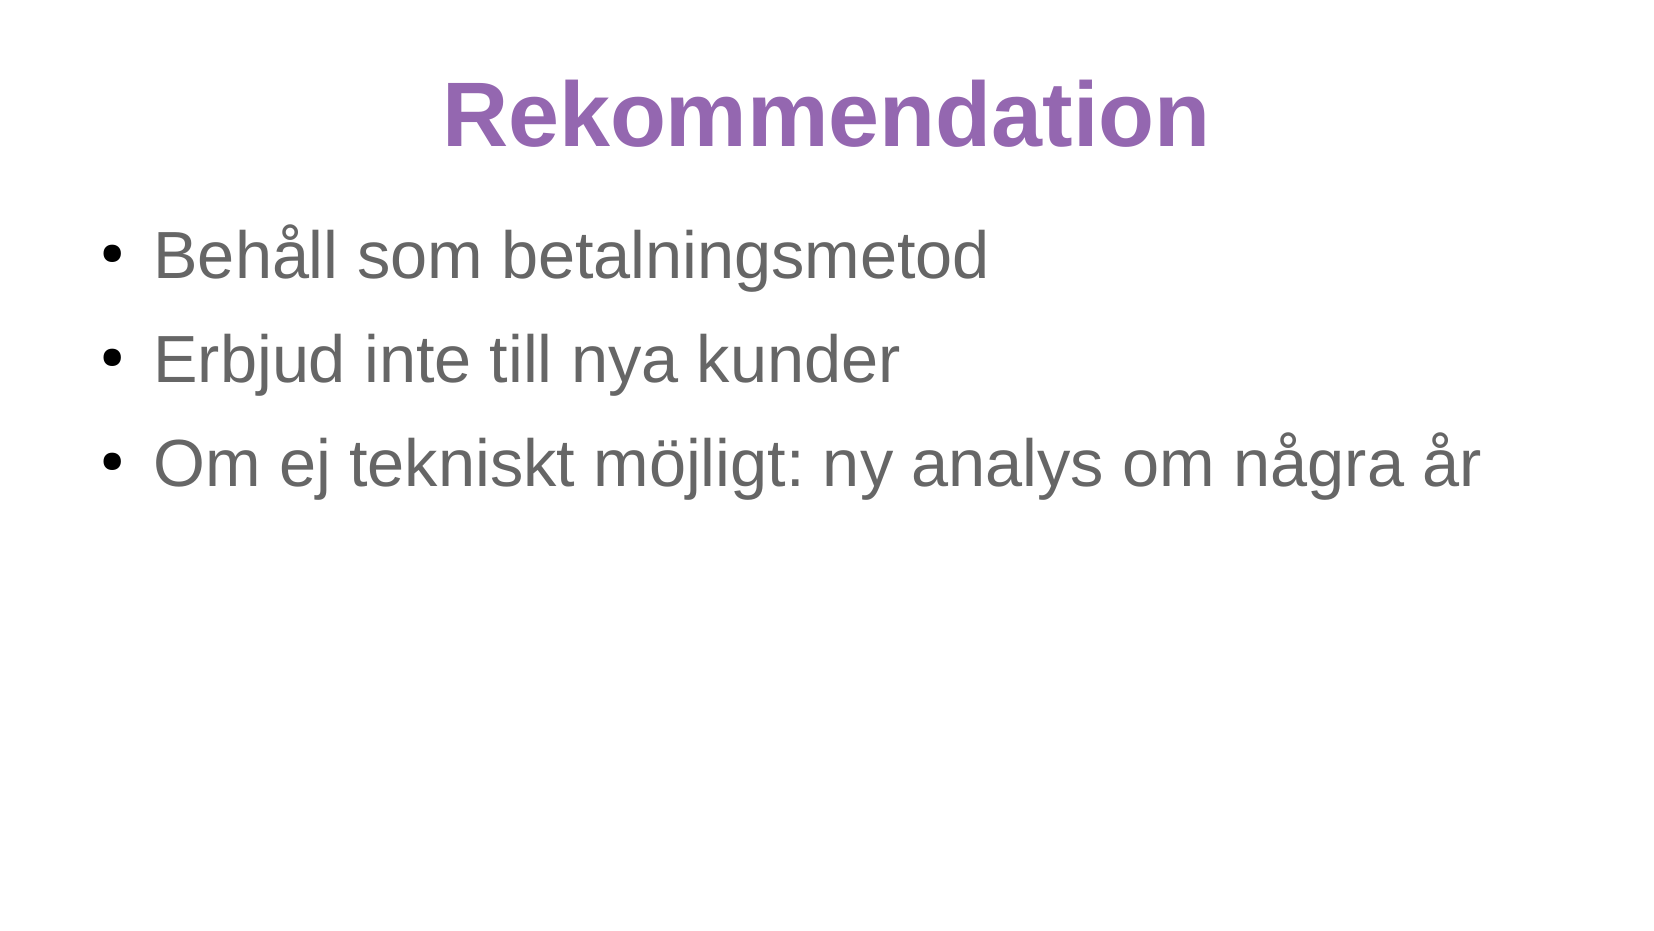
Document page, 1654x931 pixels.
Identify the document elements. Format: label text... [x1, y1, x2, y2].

title Rekommendation [82, 37, 1571, 193]
list Behåll som betalningsmetod Erbjud inte till nya kunder Om ej tekniskt möjligt: ny analys om några år [82, 217, 1571, 758]
